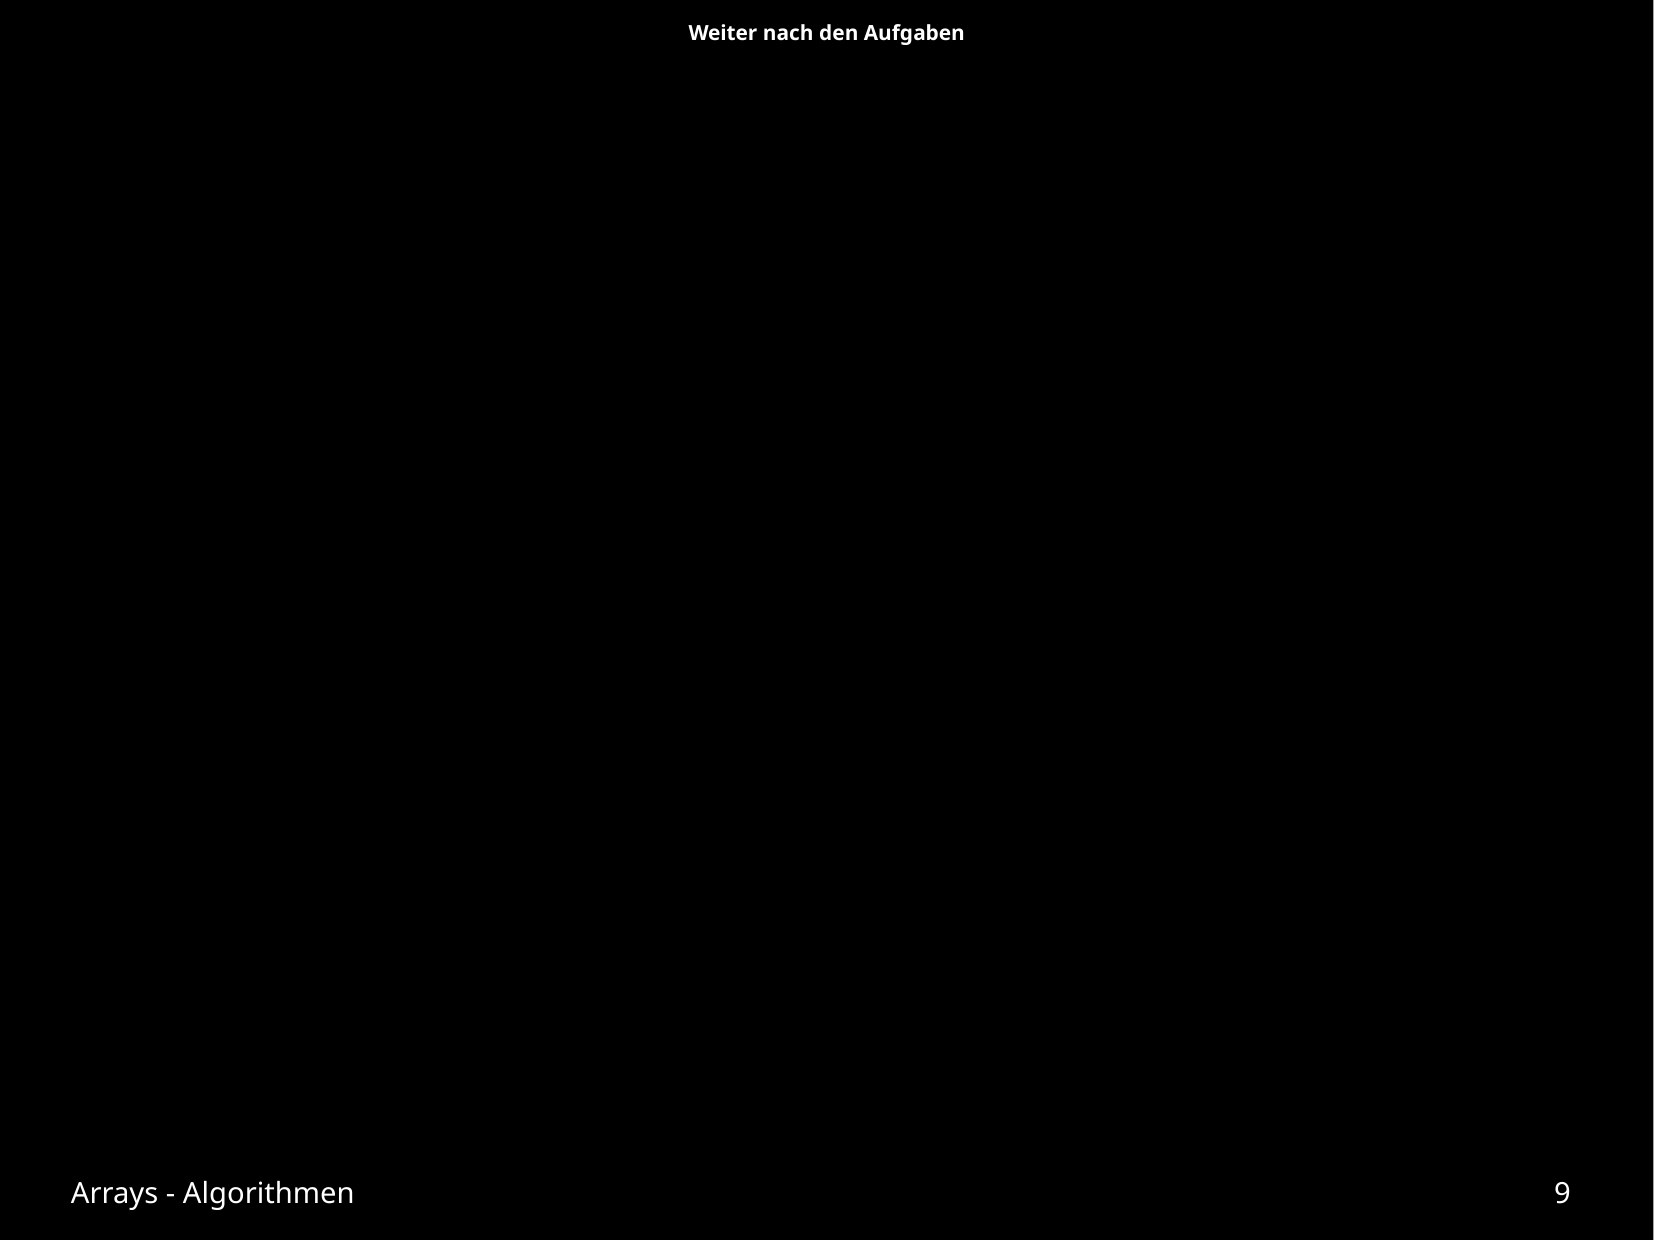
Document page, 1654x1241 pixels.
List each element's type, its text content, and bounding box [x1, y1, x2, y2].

title Weiter nach den Aufgaben [0, 5, 1654, 60]
